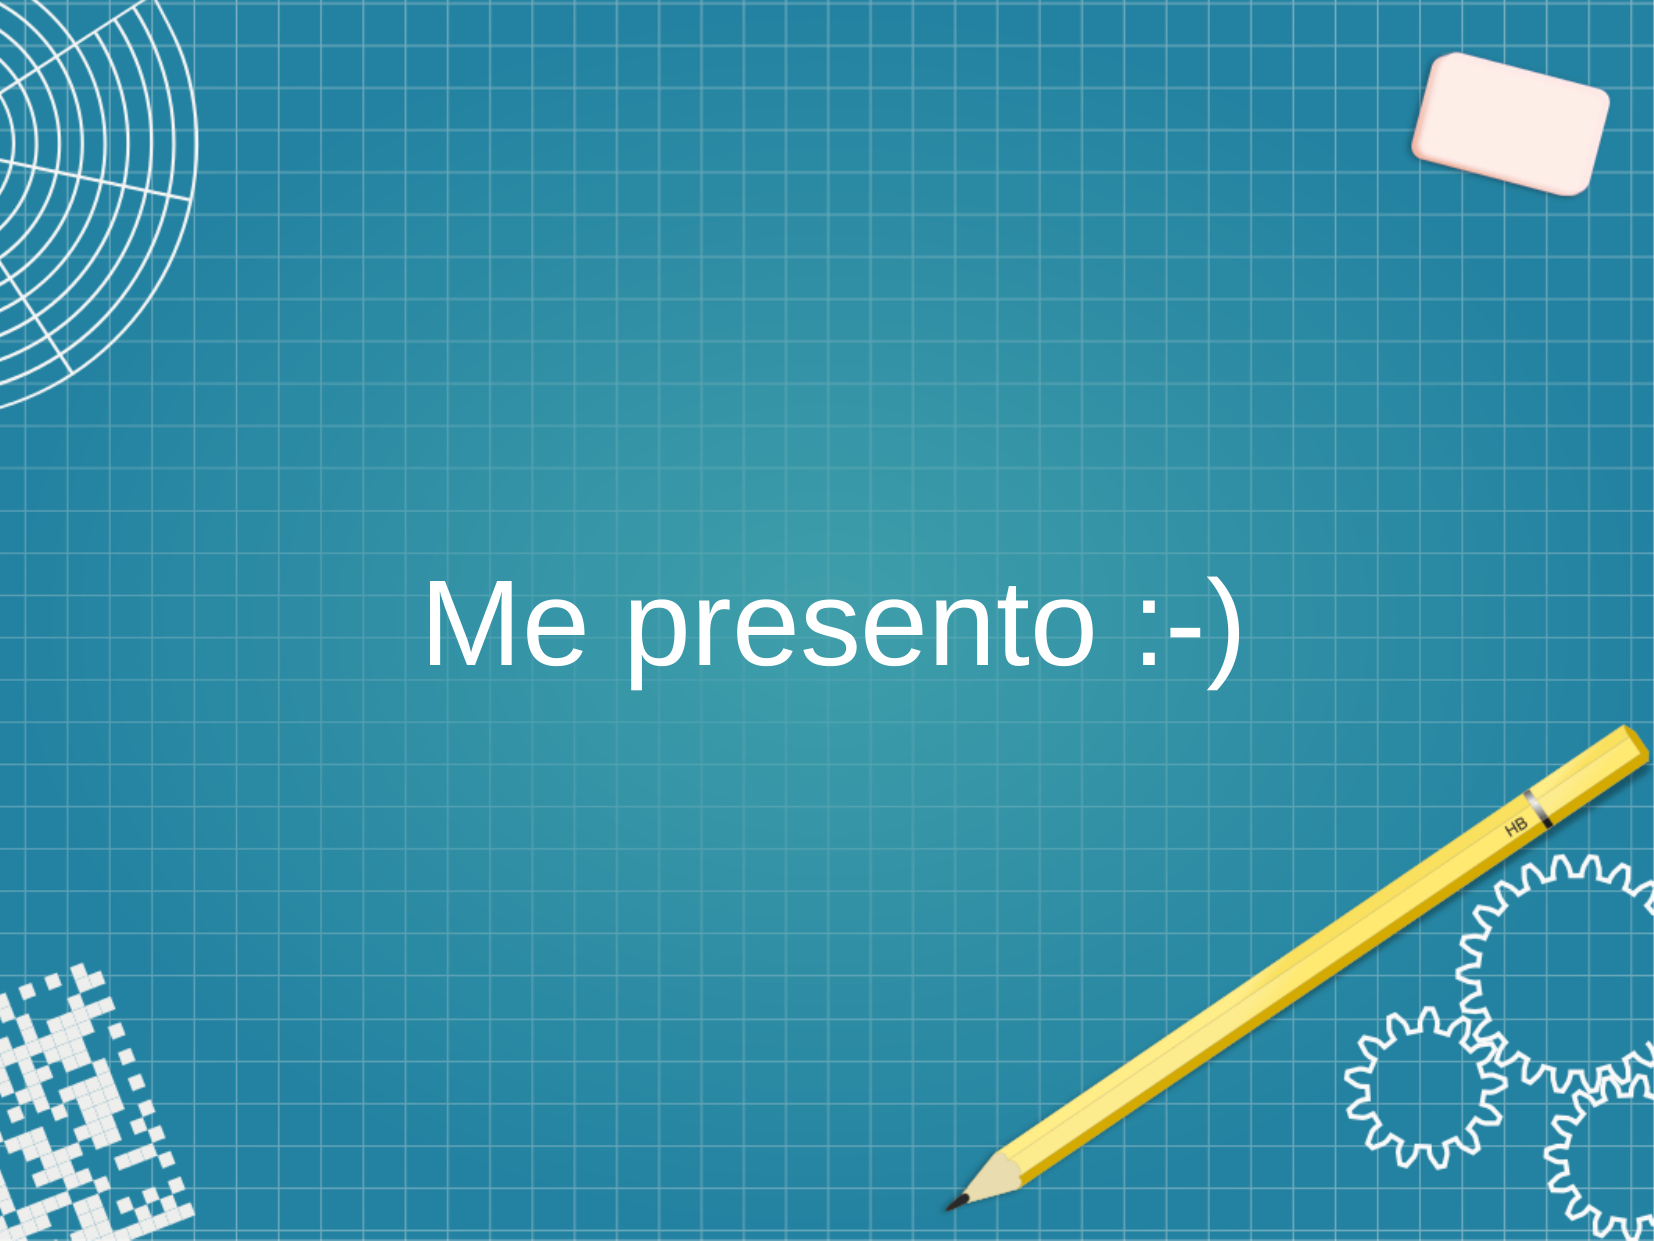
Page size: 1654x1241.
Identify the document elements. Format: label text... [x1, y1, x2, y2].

picture [0, 0, 1654, 1241]
title Me presento :-) [90, 481, 1579, 766]
